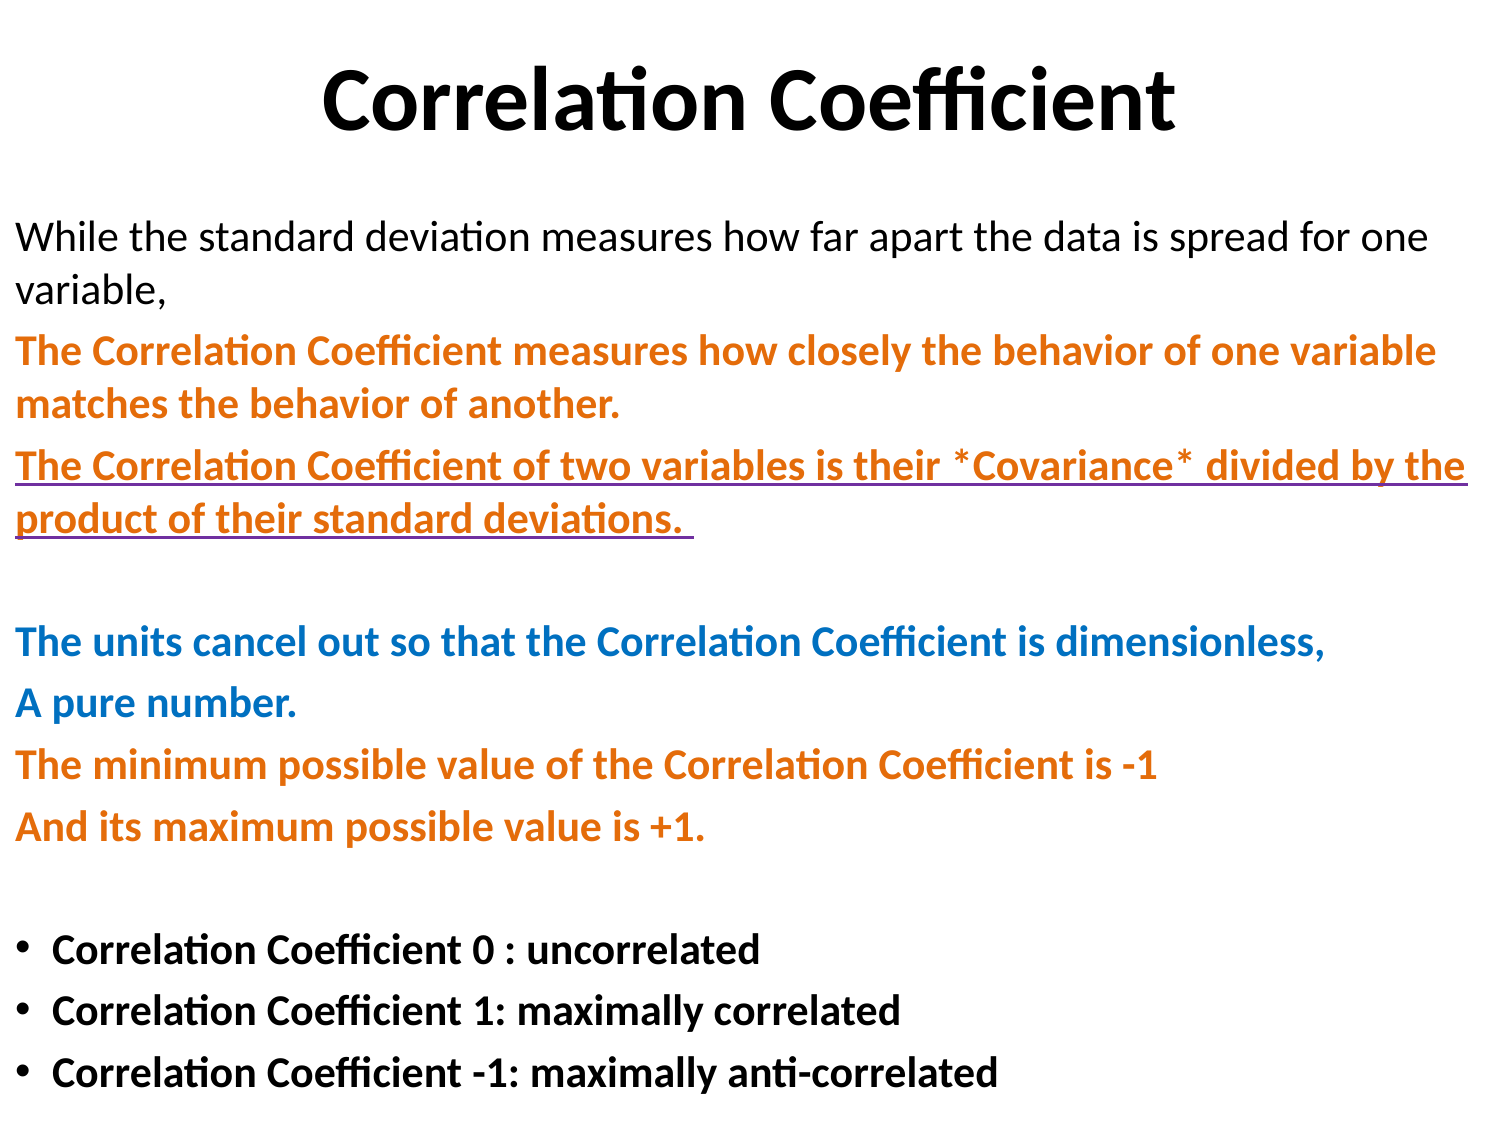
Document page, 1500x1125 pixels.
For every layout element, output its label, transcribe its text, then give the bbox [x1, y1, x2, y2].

title Correlation Coefficient [75, 12, 1425, 175]
list While the standard deviation measures how far apart the data is spread for one variable, The Correlation Coefficient measures how closely the behavior of one variable matches the behavior of another. The Correlation Coefficient of two variables is their *Covariance* divided by the product of their standard deviations. The units cancel out so that the Correlation Coefficient is dimensionless, A pure number. The minimum possible value of the Correlation Coefficient is -1 And its maximum possible value is +1. Correlation Coefficient 0 : uncorrelated Correlation Coefficient 1: maximally correlated Correlation Coefficient -1: maximally anti-correlated [0, 200, 1500, 1113]
